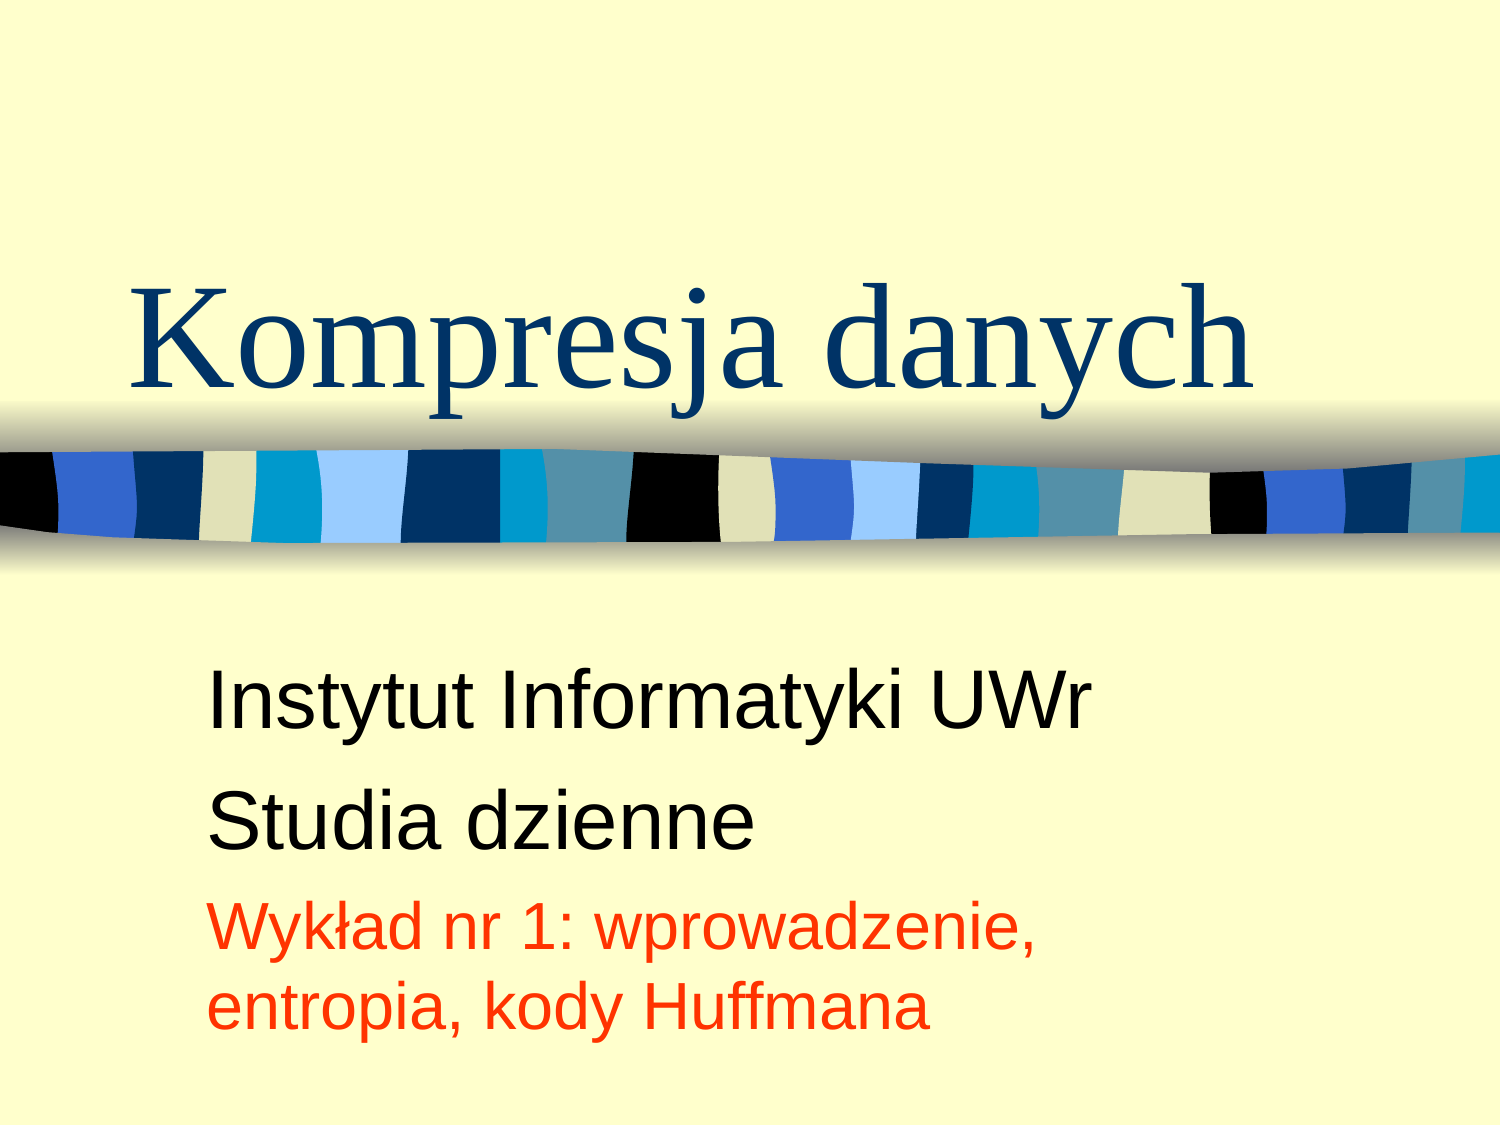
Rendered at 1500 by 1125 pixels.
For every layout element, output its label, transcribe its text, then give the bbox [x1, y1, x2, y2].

subtitle Instytut Informatyki UWr Studia dzienne Wykład nr 1: wprowadzenie, entropia, kody Huffmana [191, 637, 1242, 925]
title Kompresja danych [112, 229, 1388, 425]
